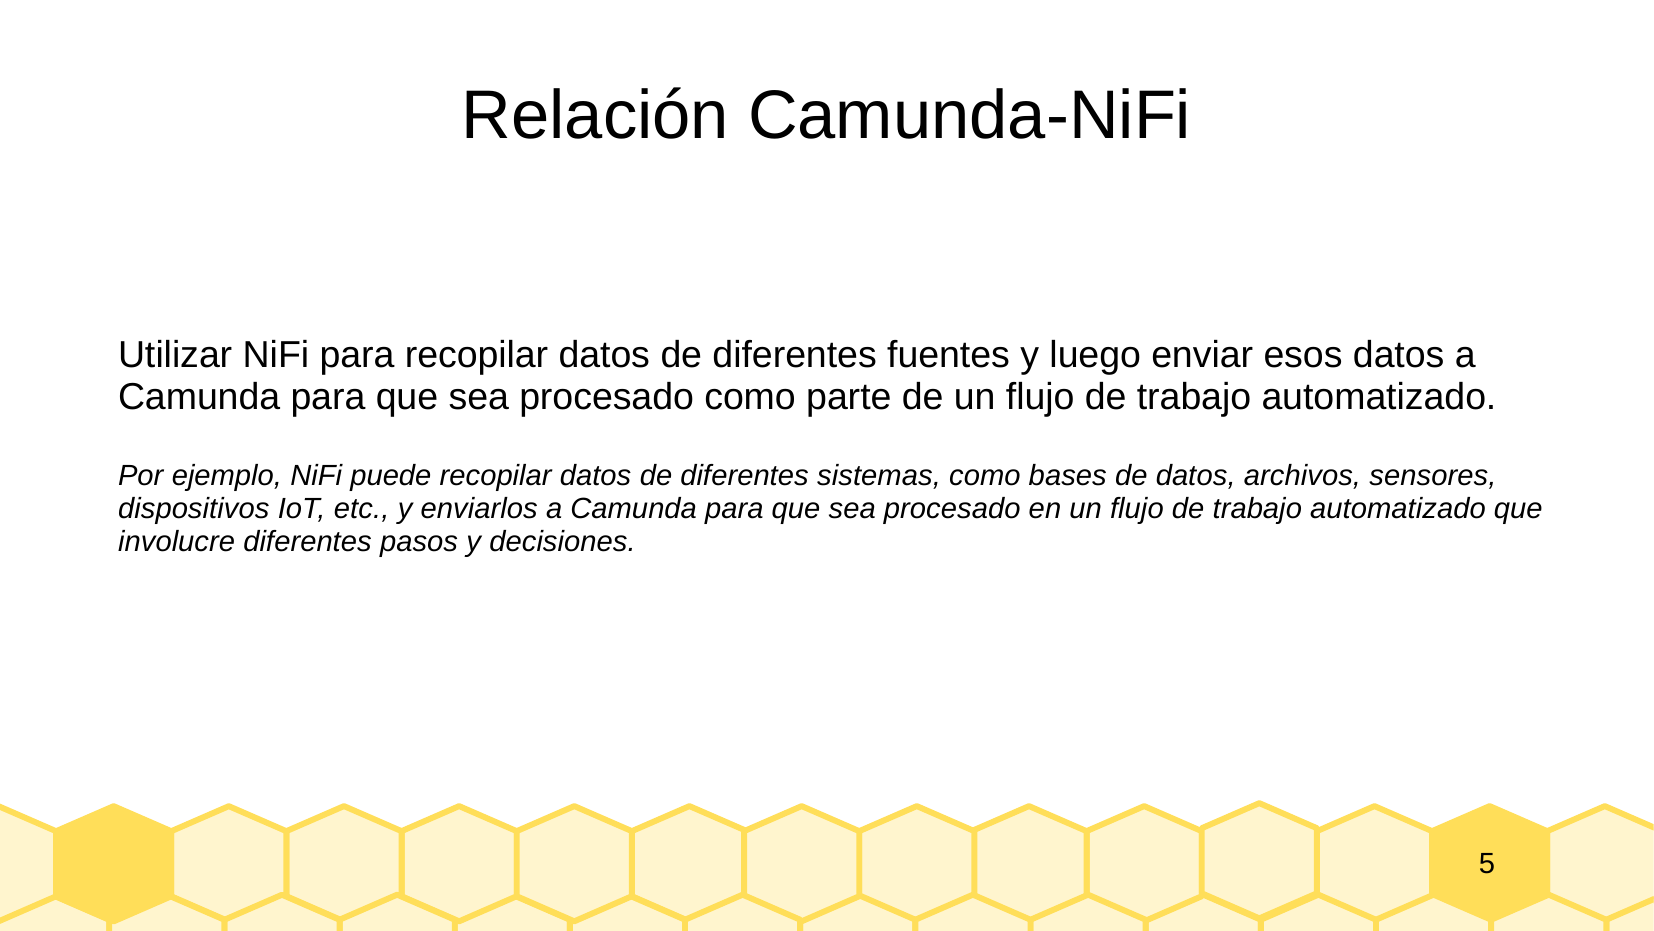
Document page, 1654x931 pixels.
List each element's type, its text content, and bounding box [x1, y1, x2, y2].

subtitle Utilizar NiFi para recopilar datos de diferentes fuentes y luego enviar esos datos a Camunda para que sea procesado como parte de un flujo de trabajo automatizado. Por ejemplo, NiFi puede recopilar datos de diferentes sistemas, como bases de datos, archivos, sensores, dispositivos IoT, etc., y enviarlos a Camunda para que sea procesado en un flujo de trabajo automatizado que involucre diferentes pasos y decisiones. [82, 217, 1571, 758]
title Relación Camunda-NiFi [82, 37, 1571, 193]
